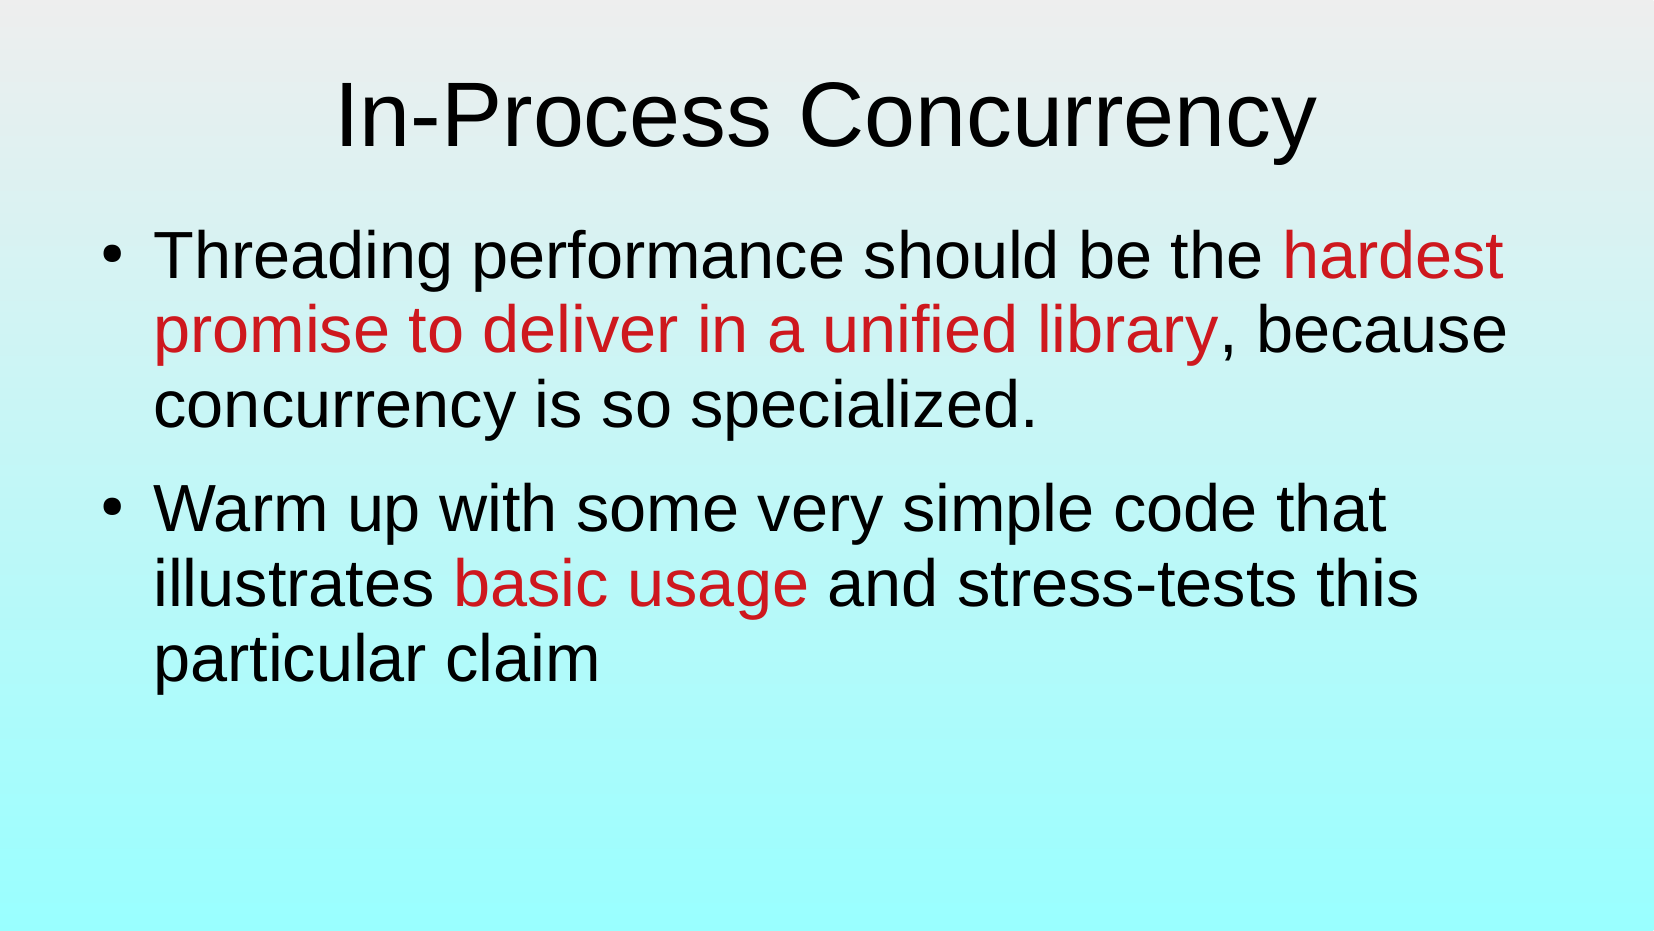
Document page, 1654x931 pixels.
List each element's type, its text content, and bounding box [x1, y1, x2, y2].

list Threading performance should be the hardest promise to deliver in a unified library, because concurrency is so specialized. Warm up with some very simple code that illustrates basic usage and stress-tests this particular claim [82, 217, 1571, 758]
title In-Process Concurrency [82, 37, 1571, 193]
